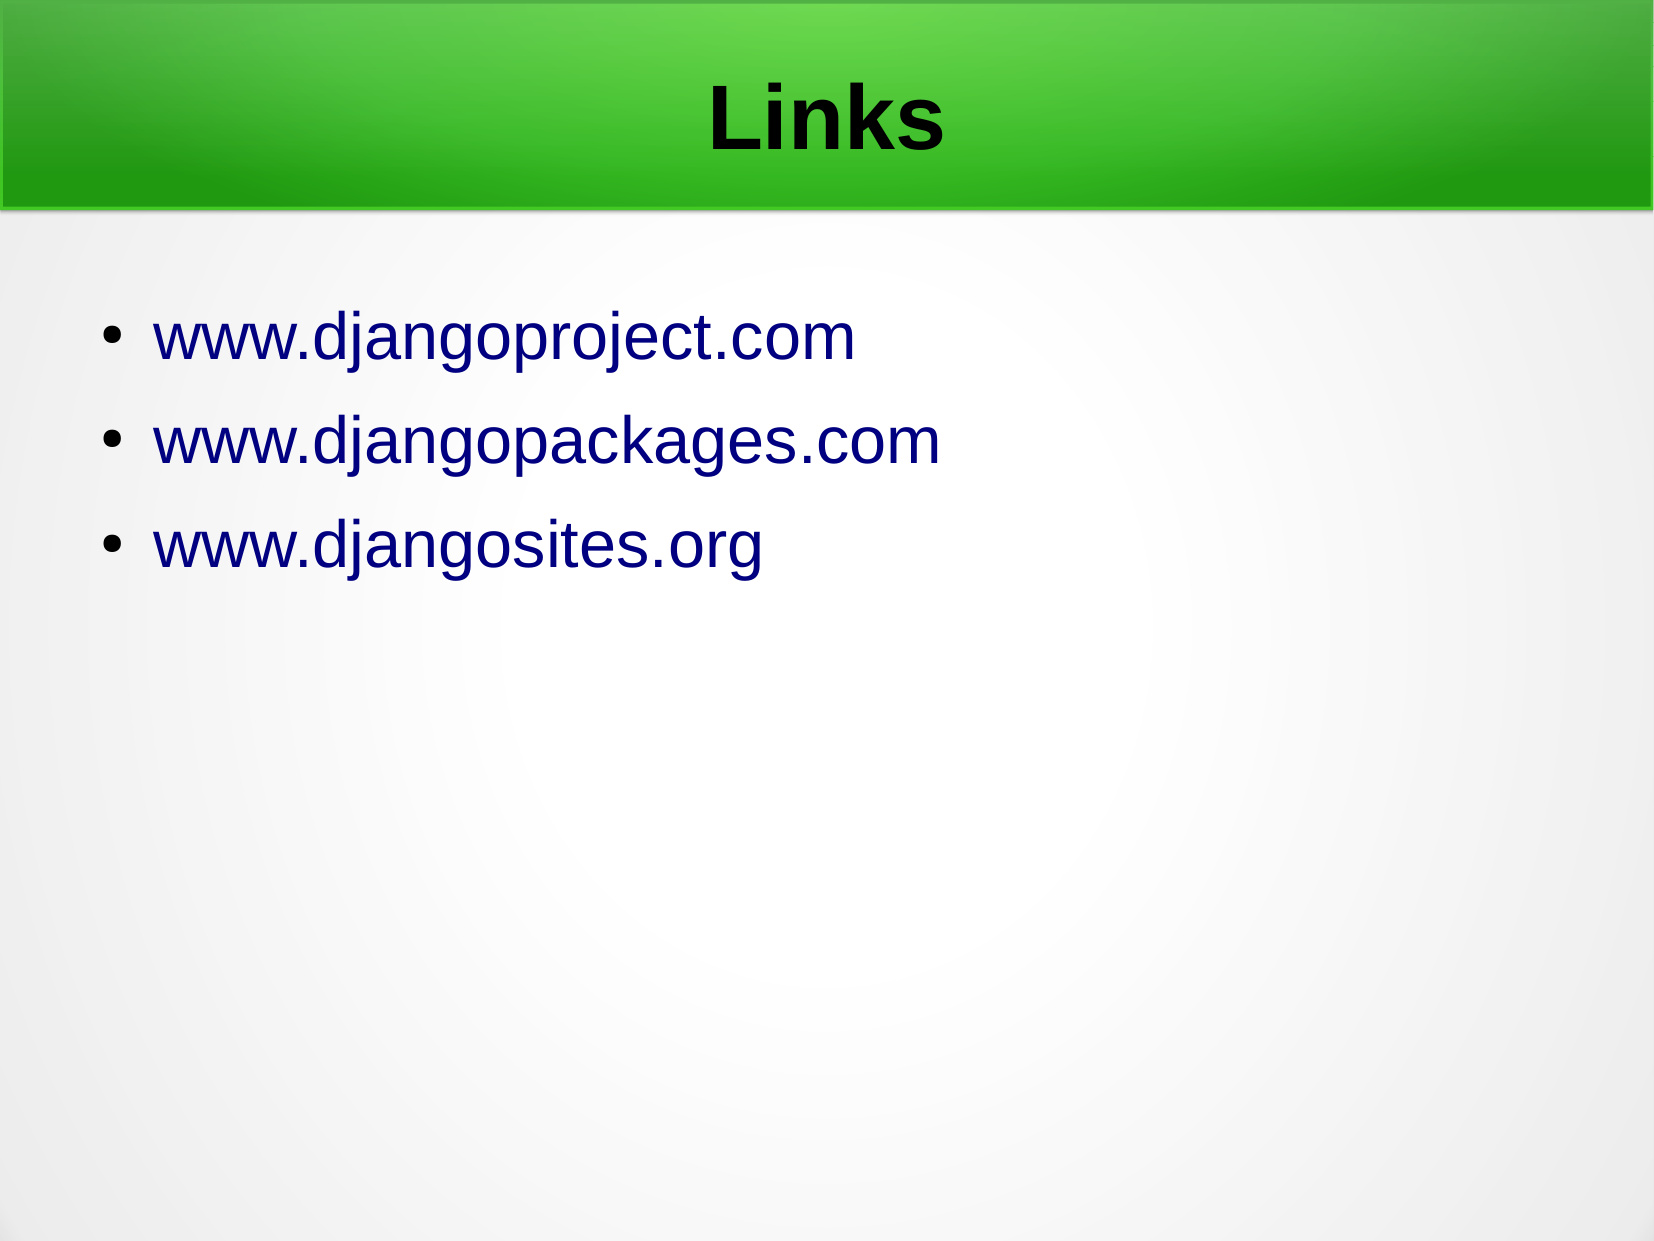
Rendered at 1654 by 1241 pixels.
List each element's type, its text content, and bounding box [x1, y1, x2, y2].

title Links [82, 47, 1571, 189]
list www.djangoproject.com www.djangopackages.com www.djangosites.org [82, 299, 1571, 1019]
